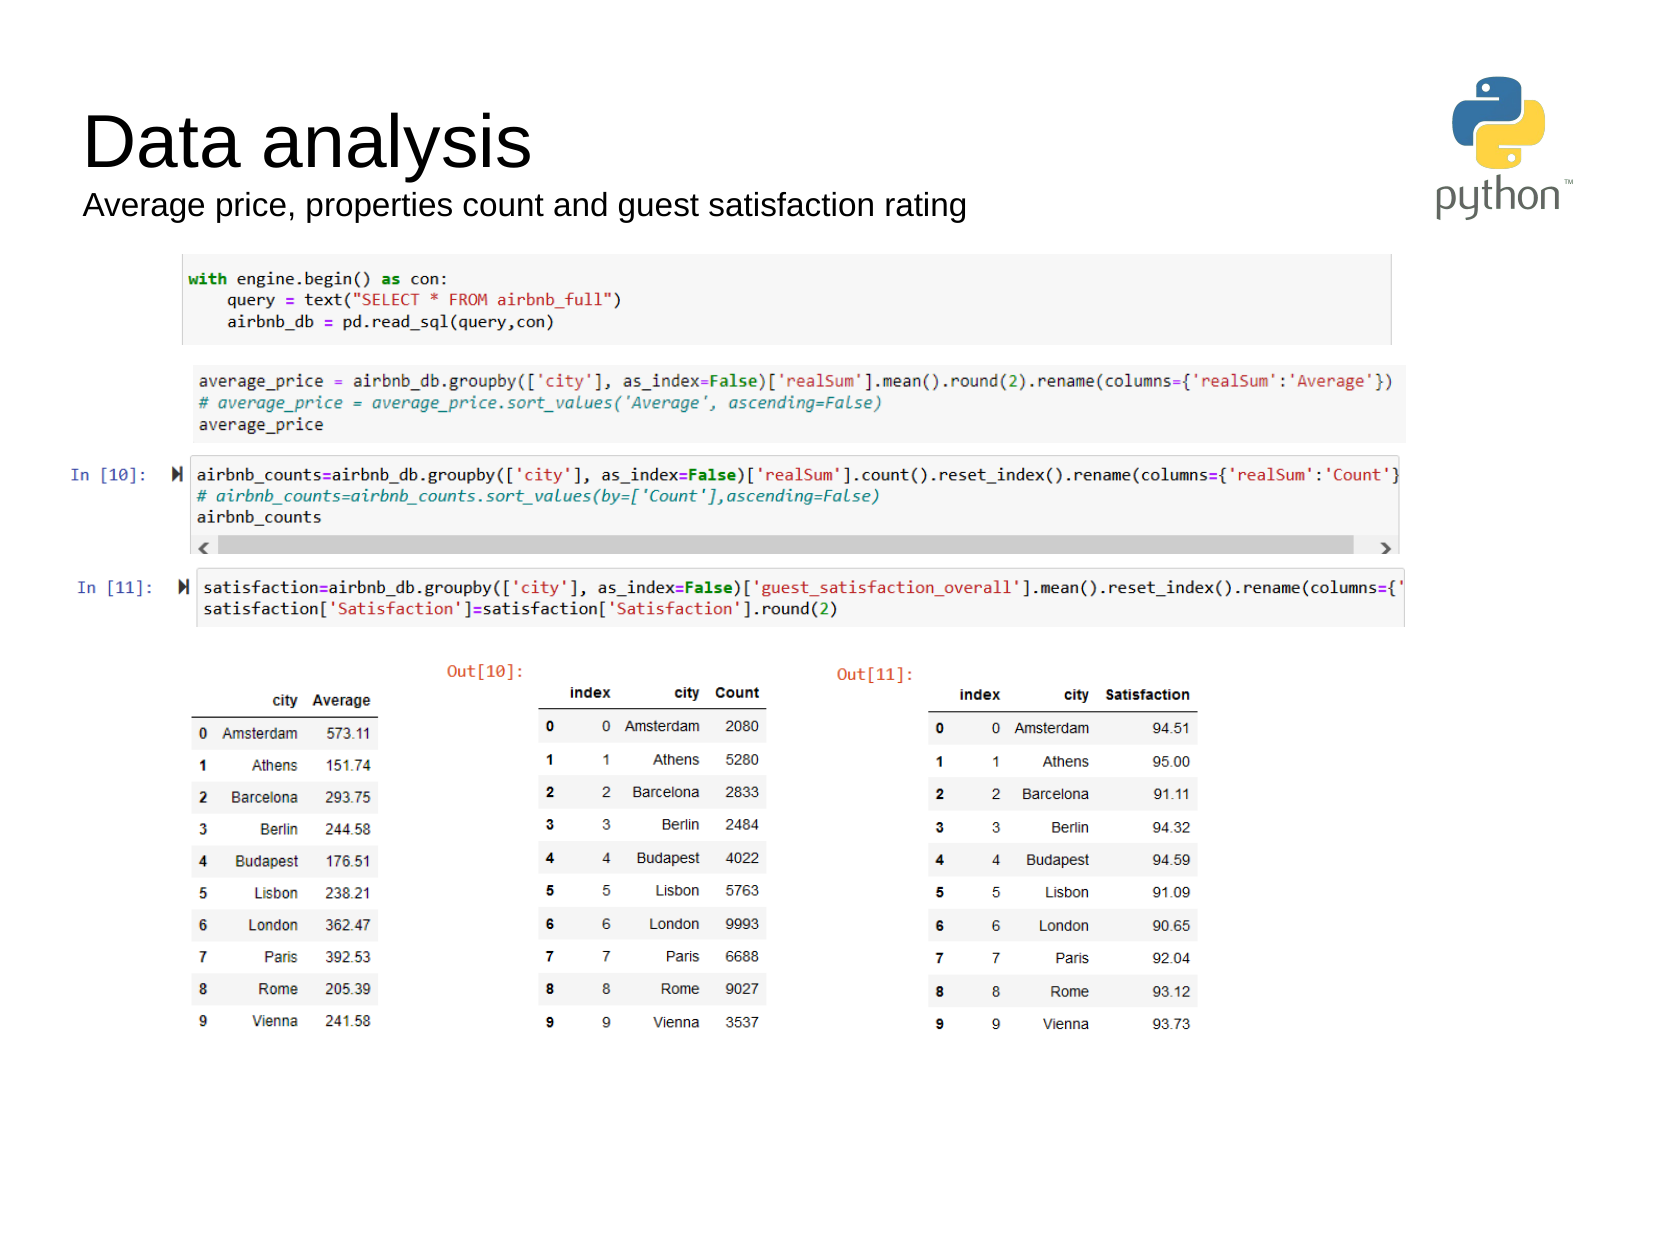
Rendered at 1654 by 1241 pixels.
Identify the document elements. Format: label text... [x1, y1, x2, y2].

picture [44, 365, 1411, 627]
picture [38, 254, 1396, 346]
title Data analysis Average price, properties count and guest satisfaction rating [82, 93, 1264, 215]
picture [1369, 76, 1629, 223]
picture [825, 659, 1208, 1050]
picture [435, 659, 781, 1041]
picture [183, 686, 388, 1041]
